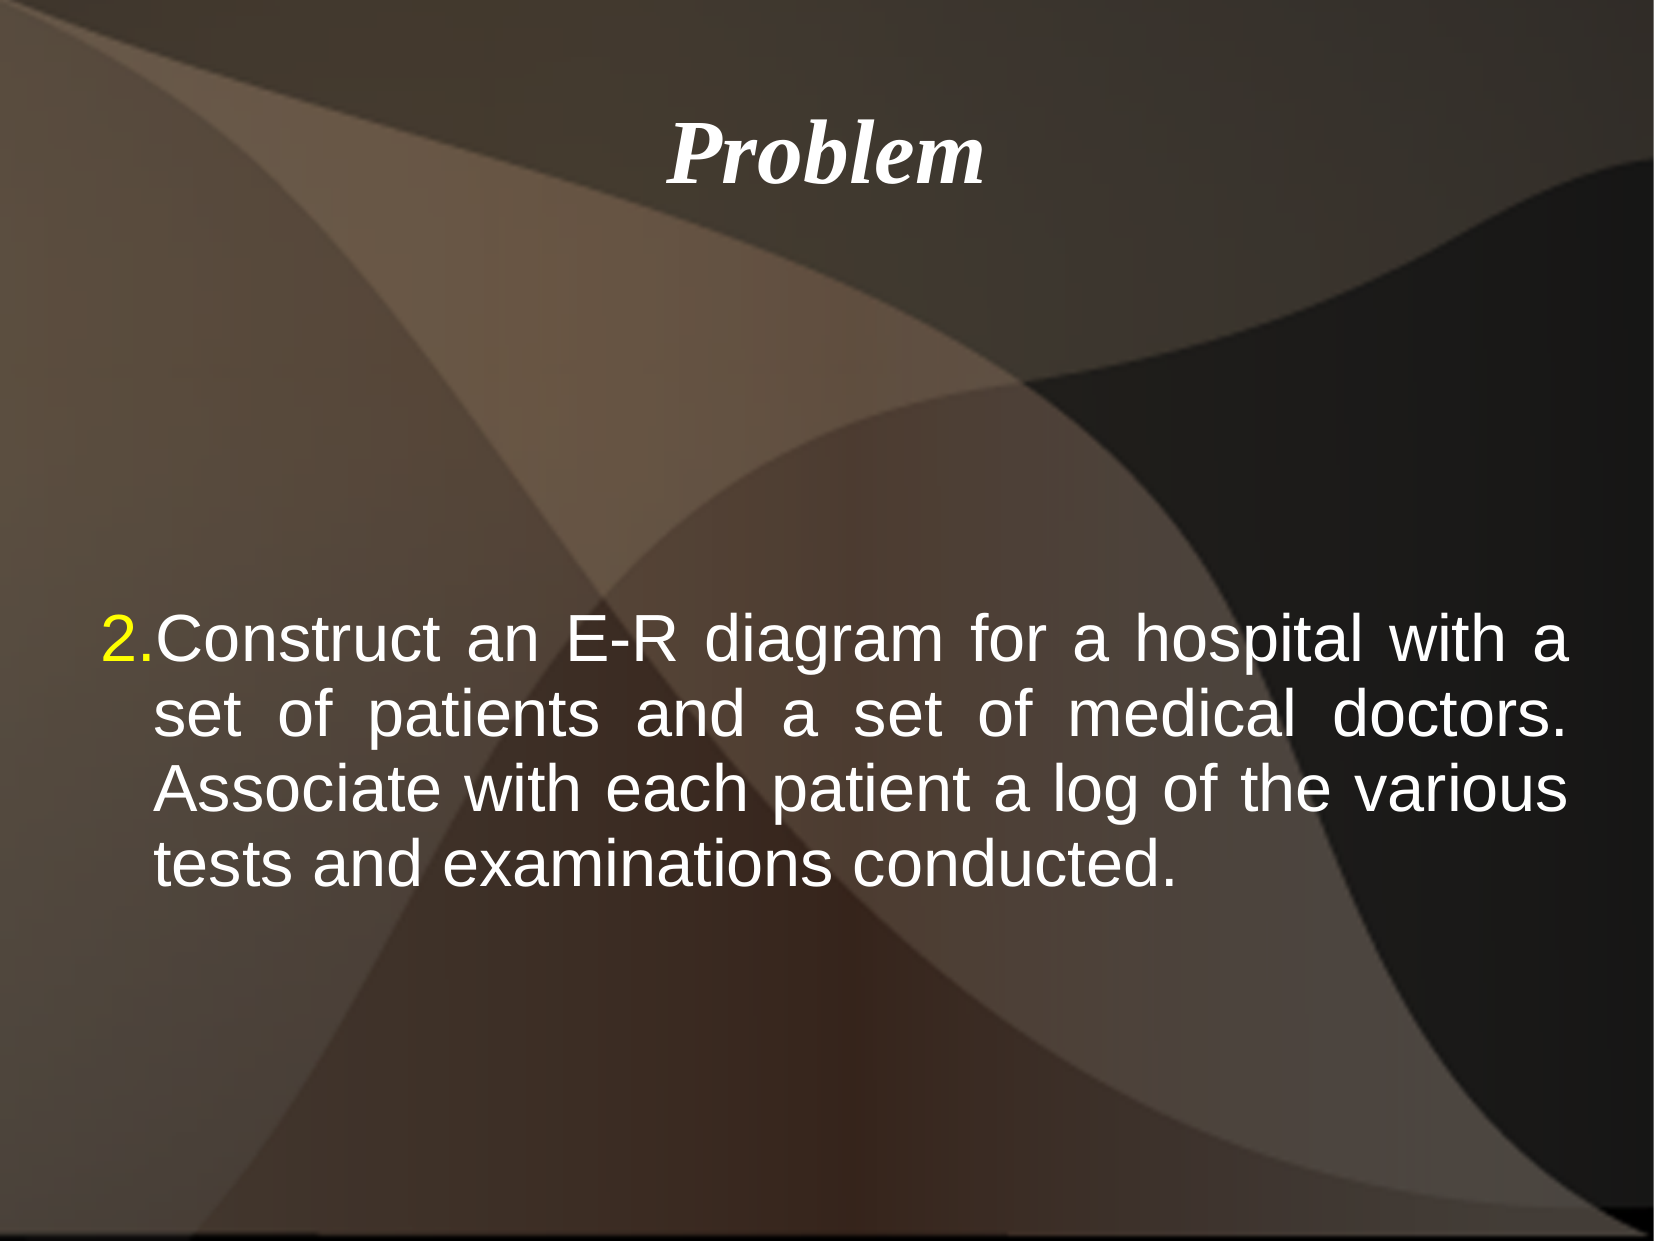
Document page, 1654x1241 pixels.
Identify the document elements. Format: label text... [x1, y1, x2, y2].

picture [0, 0, 1654, 1241]
title Problem [82, 56, 1571, 250]
list Construct an E-R diagram for a hospital with a set of patients and a set of medical doctors. Associate with each patient a log of the various tests and examinations conducted. [82, 496, 1571, 901]
